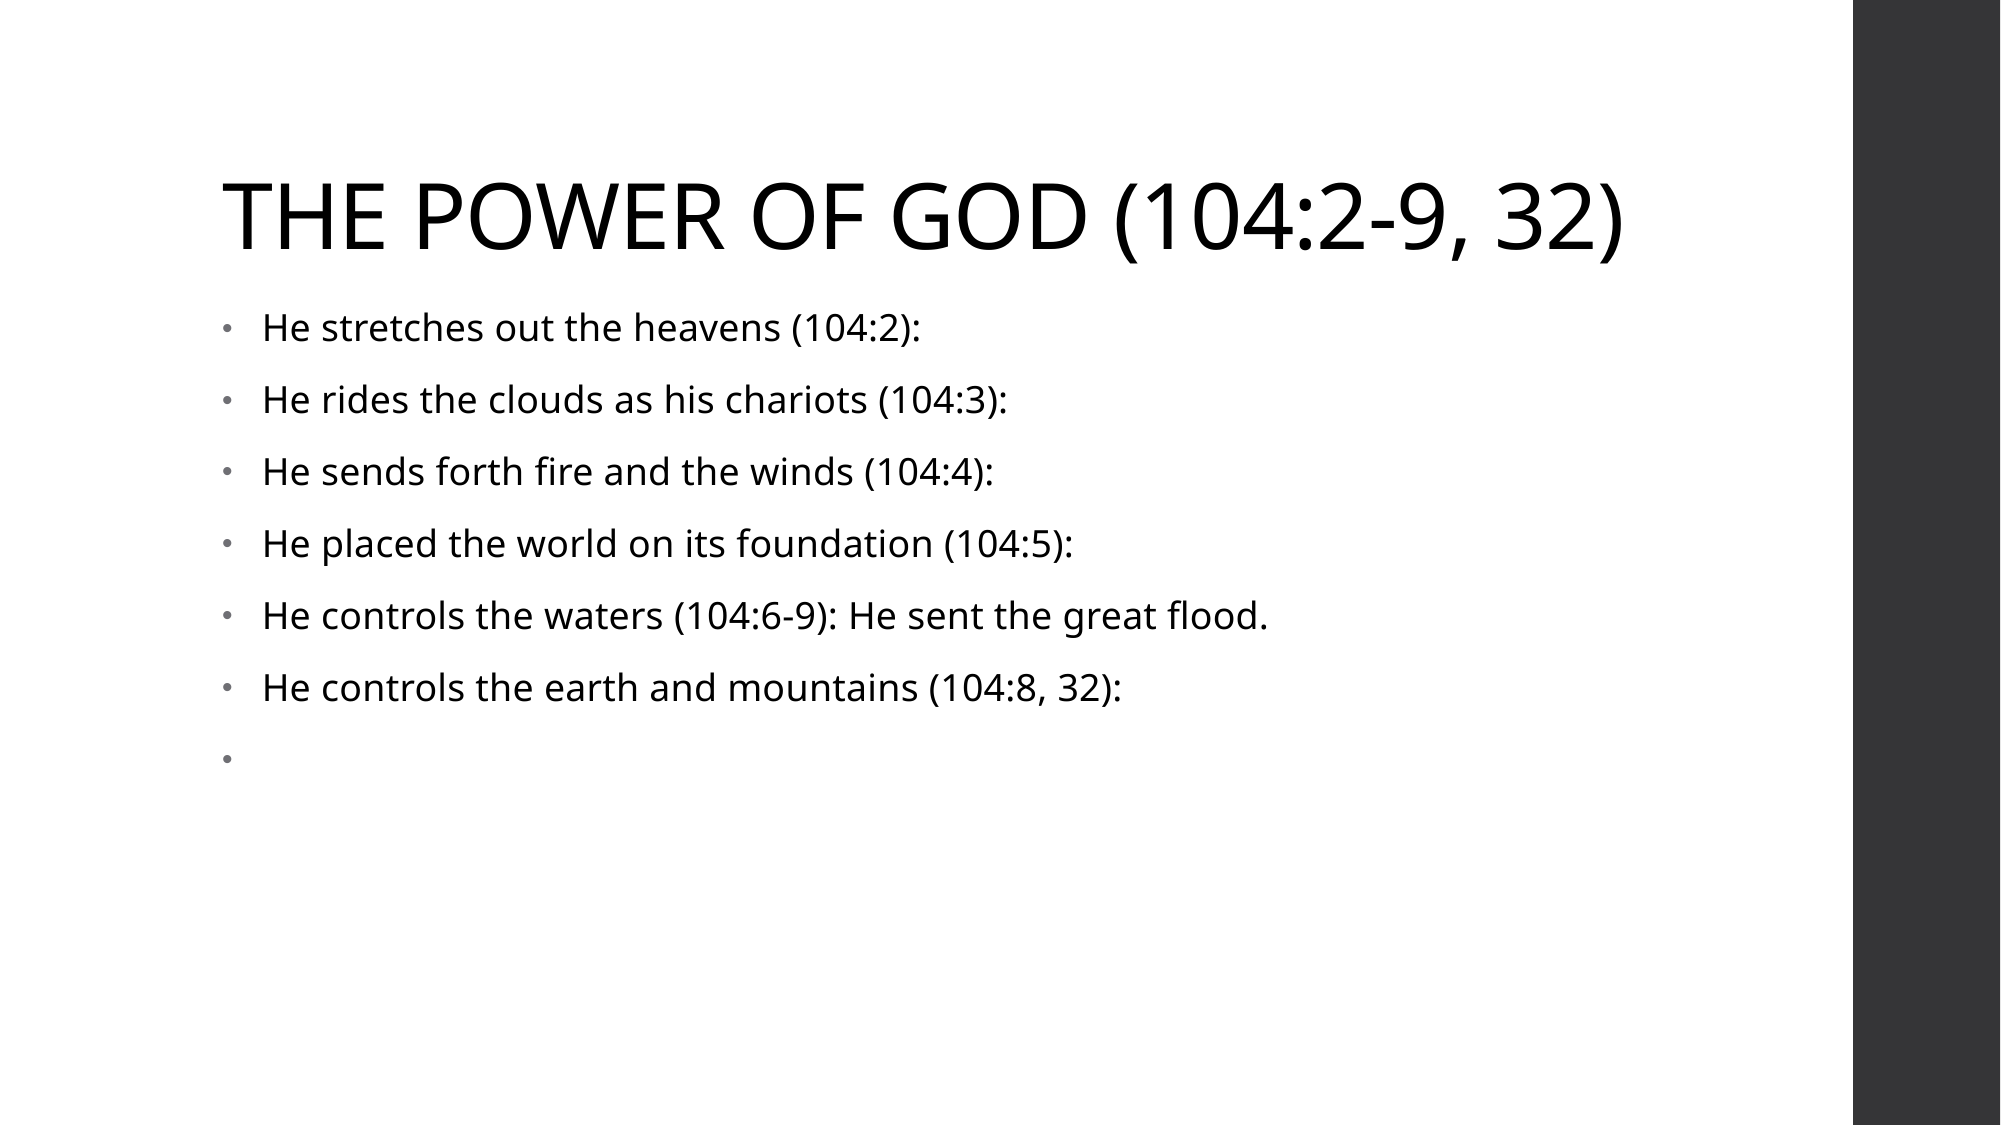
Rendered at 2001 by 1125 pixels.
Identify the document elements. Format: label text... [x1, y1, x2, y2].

title THE POWER OF GOD (104:2-9, 32) [206, 60, 1797, 278]
list He stretches out the heavens (104:2): He rides the clouds as his chariots (104:3): He sends forth fire and the winds (104:4): He placed the world on its foundation (104:5): He controls the waters (104:6-9): He sent the great flood. He controls the earth and mountains (104:8, 32): [206, 299, 1617, 1014]
